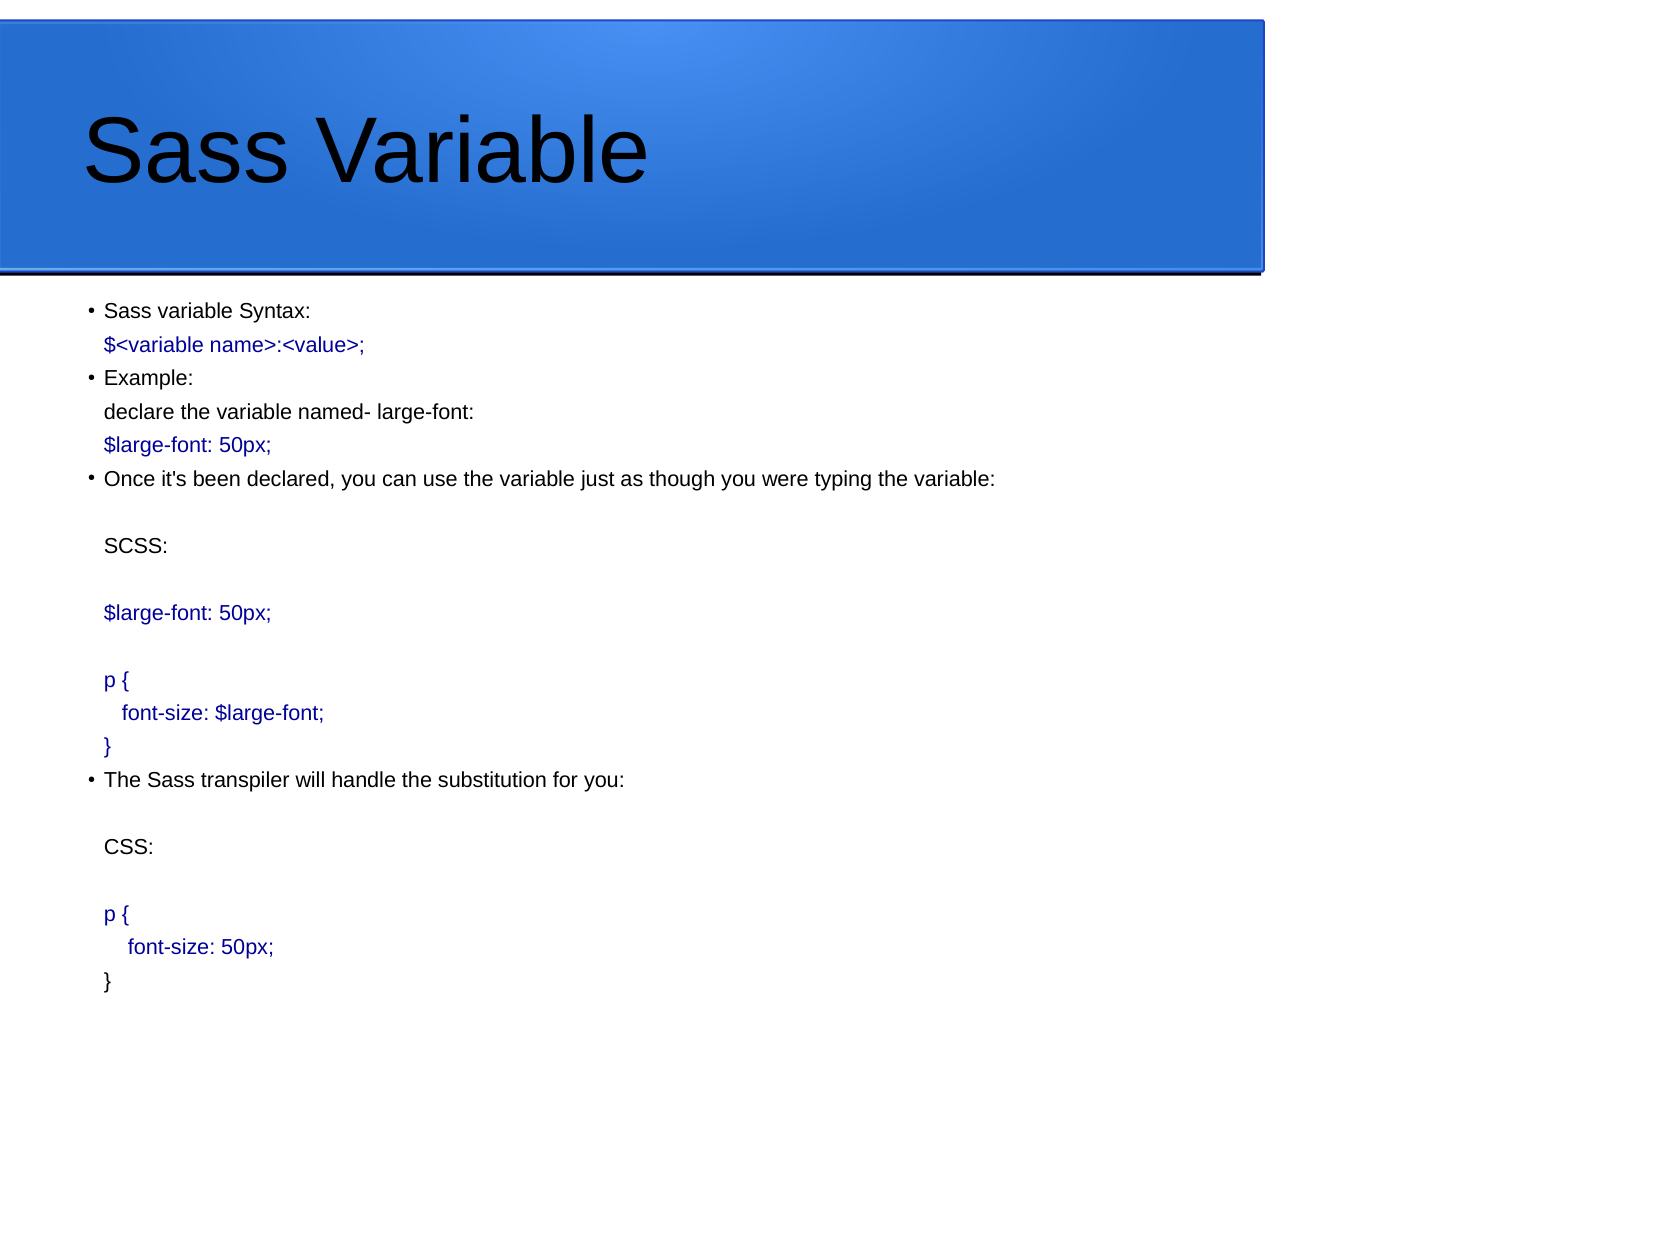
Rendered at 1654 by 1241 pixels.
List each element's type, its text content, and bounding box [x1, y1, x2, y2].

title Sass Variable [82, 47, 1235, 252]
list Sass variable Syntax: $<variable name>:<value>; Example: declare the variable named- large-font: $large-font: 50px; Once it's been declared, you can use the variable just as though you were typing the variable: SCSS: $large-font: 50px; p { font-size: $large-font; } The Sass transpiler will handle the substitution for you: CSS: p { font-size: 50px; } [82, 299, 1571, 1019]
